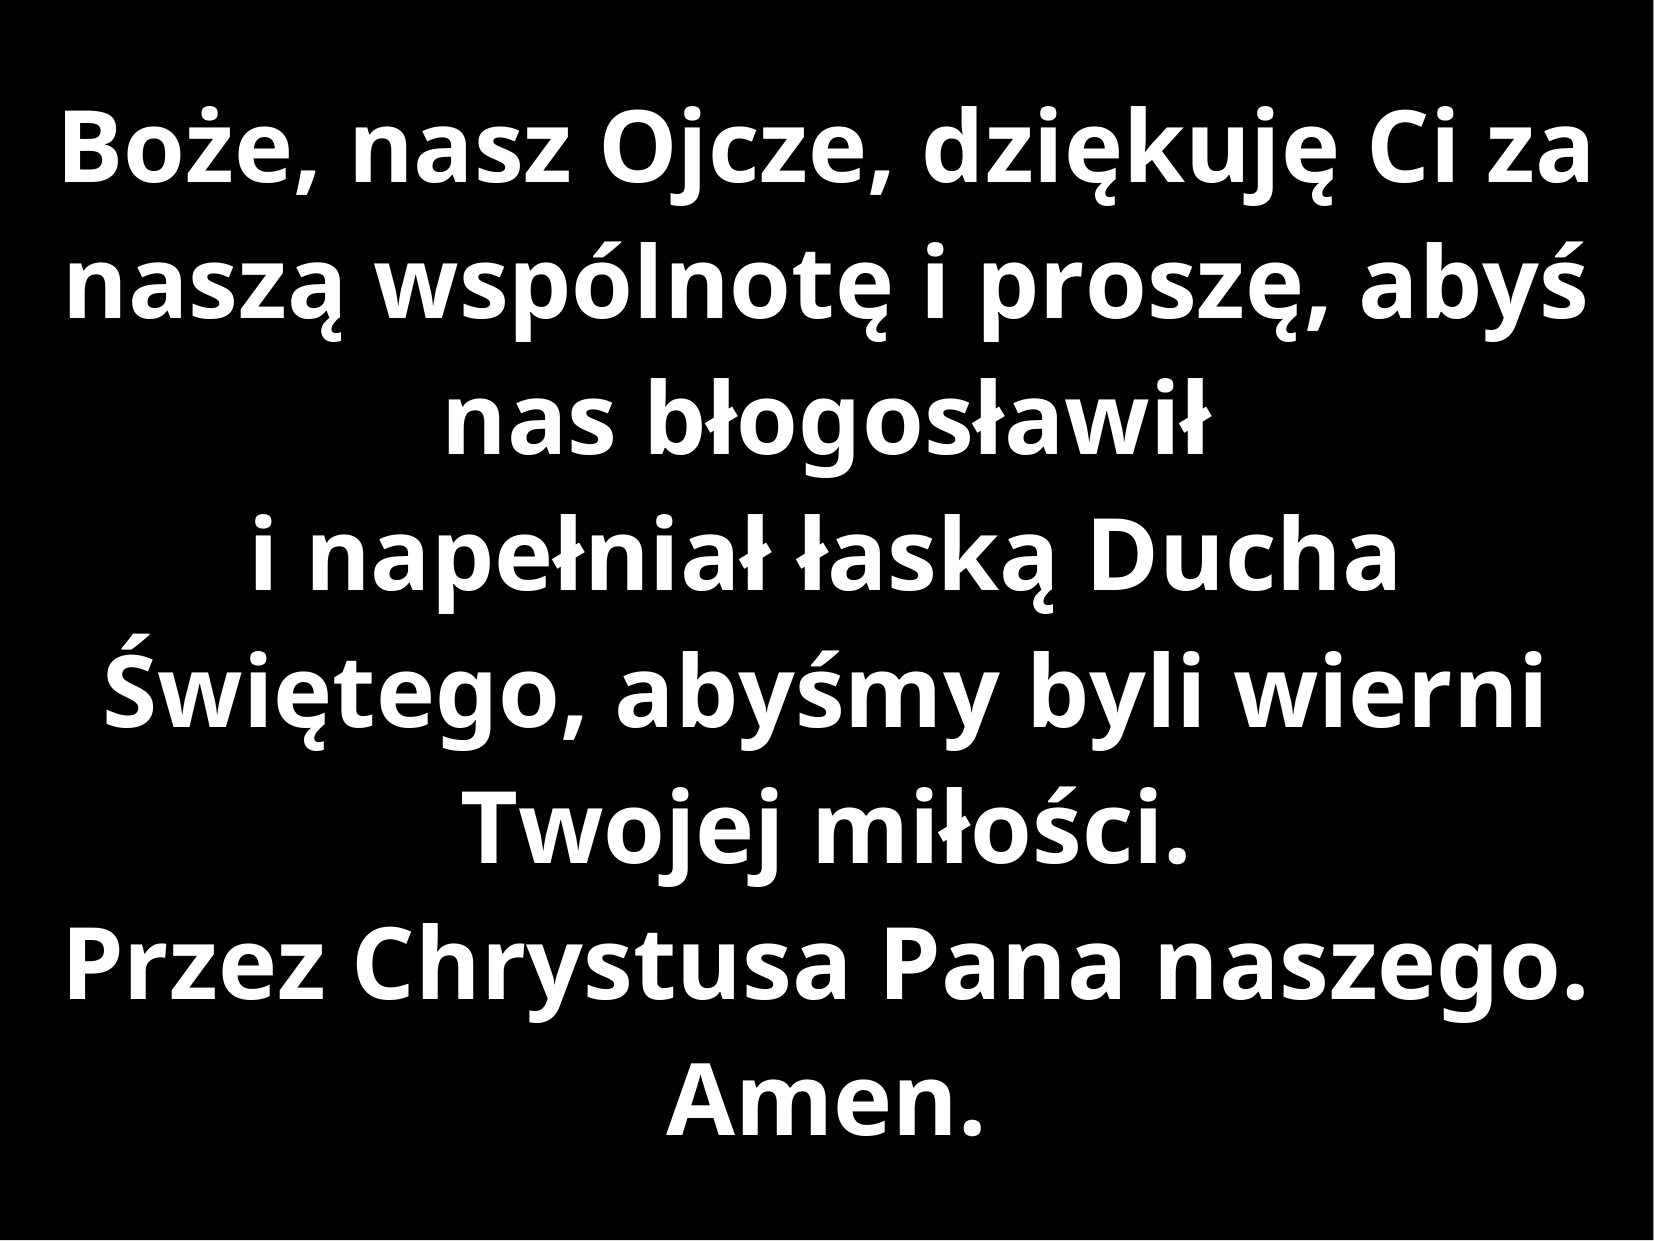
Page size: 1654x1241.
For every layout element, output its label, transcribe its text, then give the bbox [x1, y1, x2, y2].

title Boże, nasz Ojcze, dziękuję Ci za naszą wspólnotę i proszę, abyś nas błogosławił i napełniał łaską Ducha Świętego, abyśmy byli wierni Twojej miłości. Przez Chrystusa Pana naszego. Amen. [0, 0, 1654, 1241]
